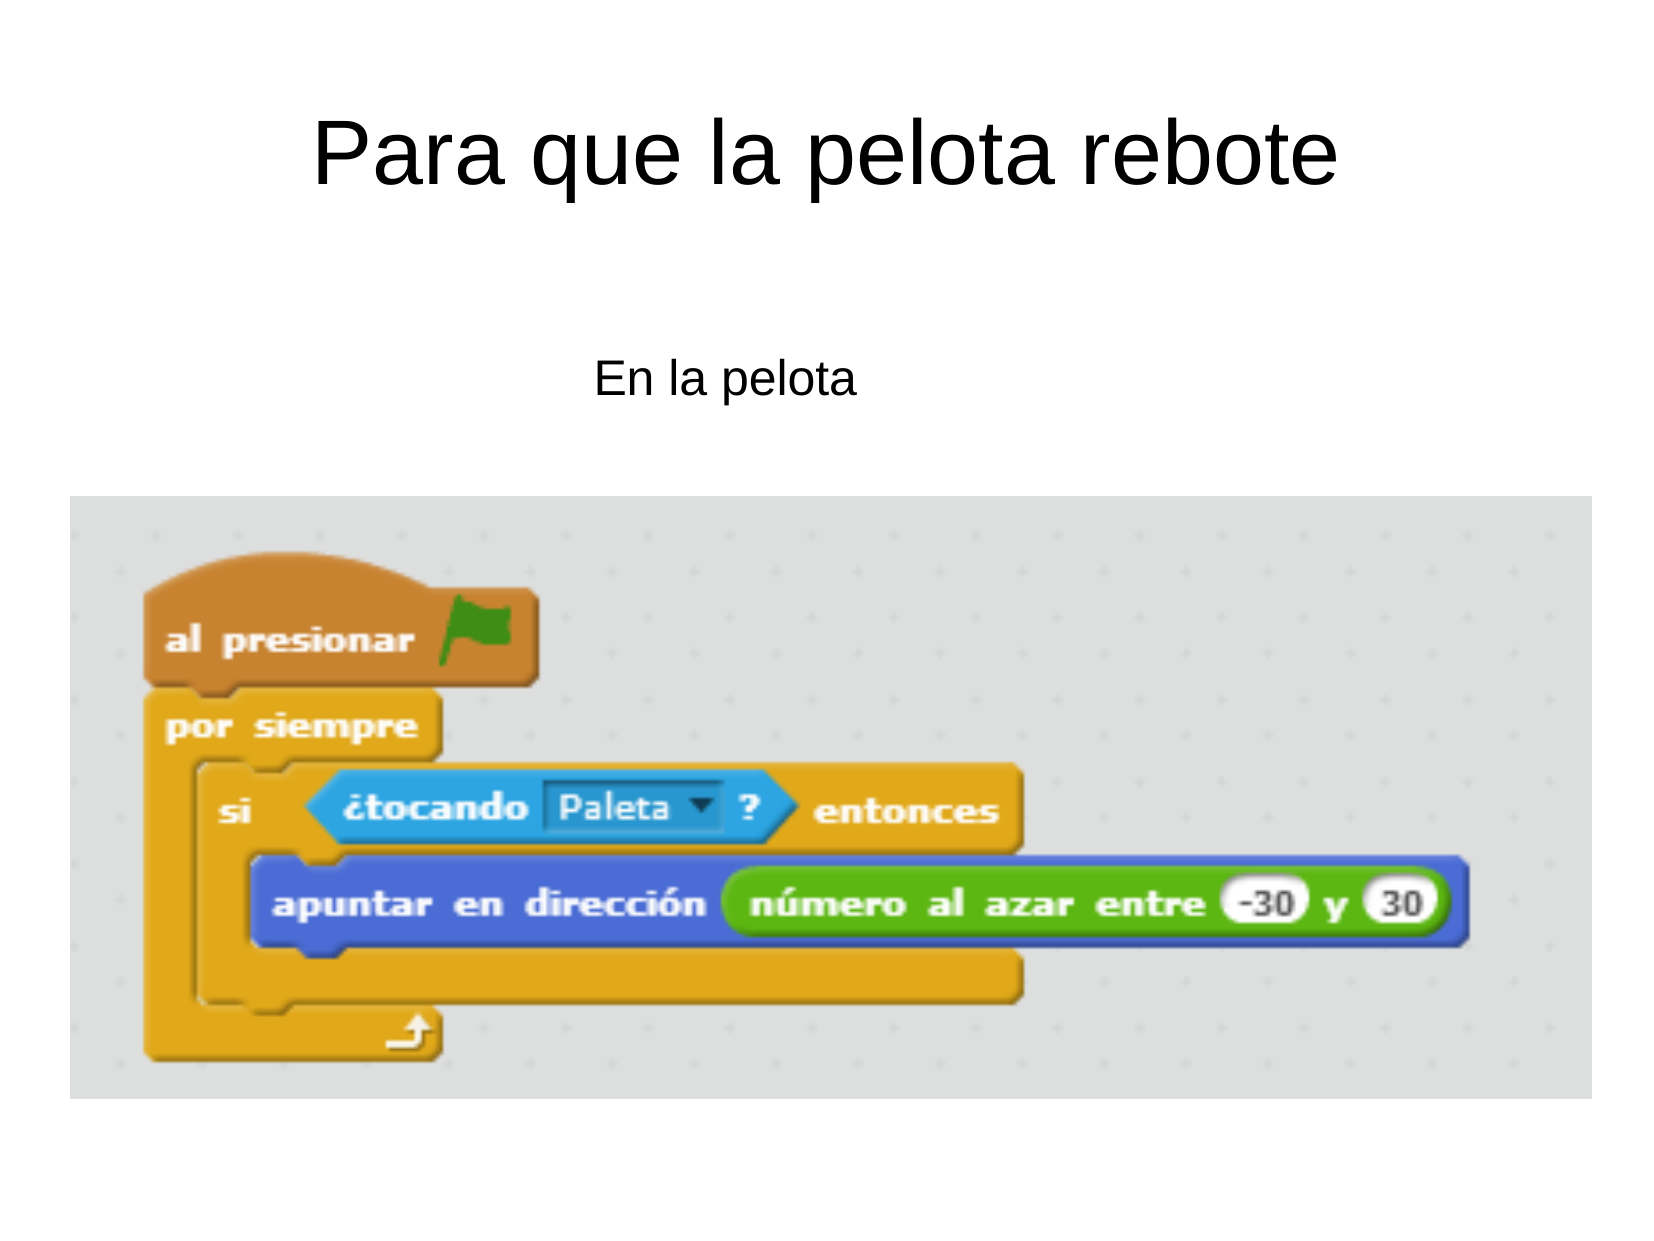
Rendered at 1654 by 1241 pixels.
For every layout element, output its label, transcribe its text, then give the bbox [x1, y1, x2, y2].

text_box En la pelota [578, 342, 922, 414]
picture [70, 496, 1592, 1099]
title Para que la pelota rebote [82, 49, 1571, 257]
